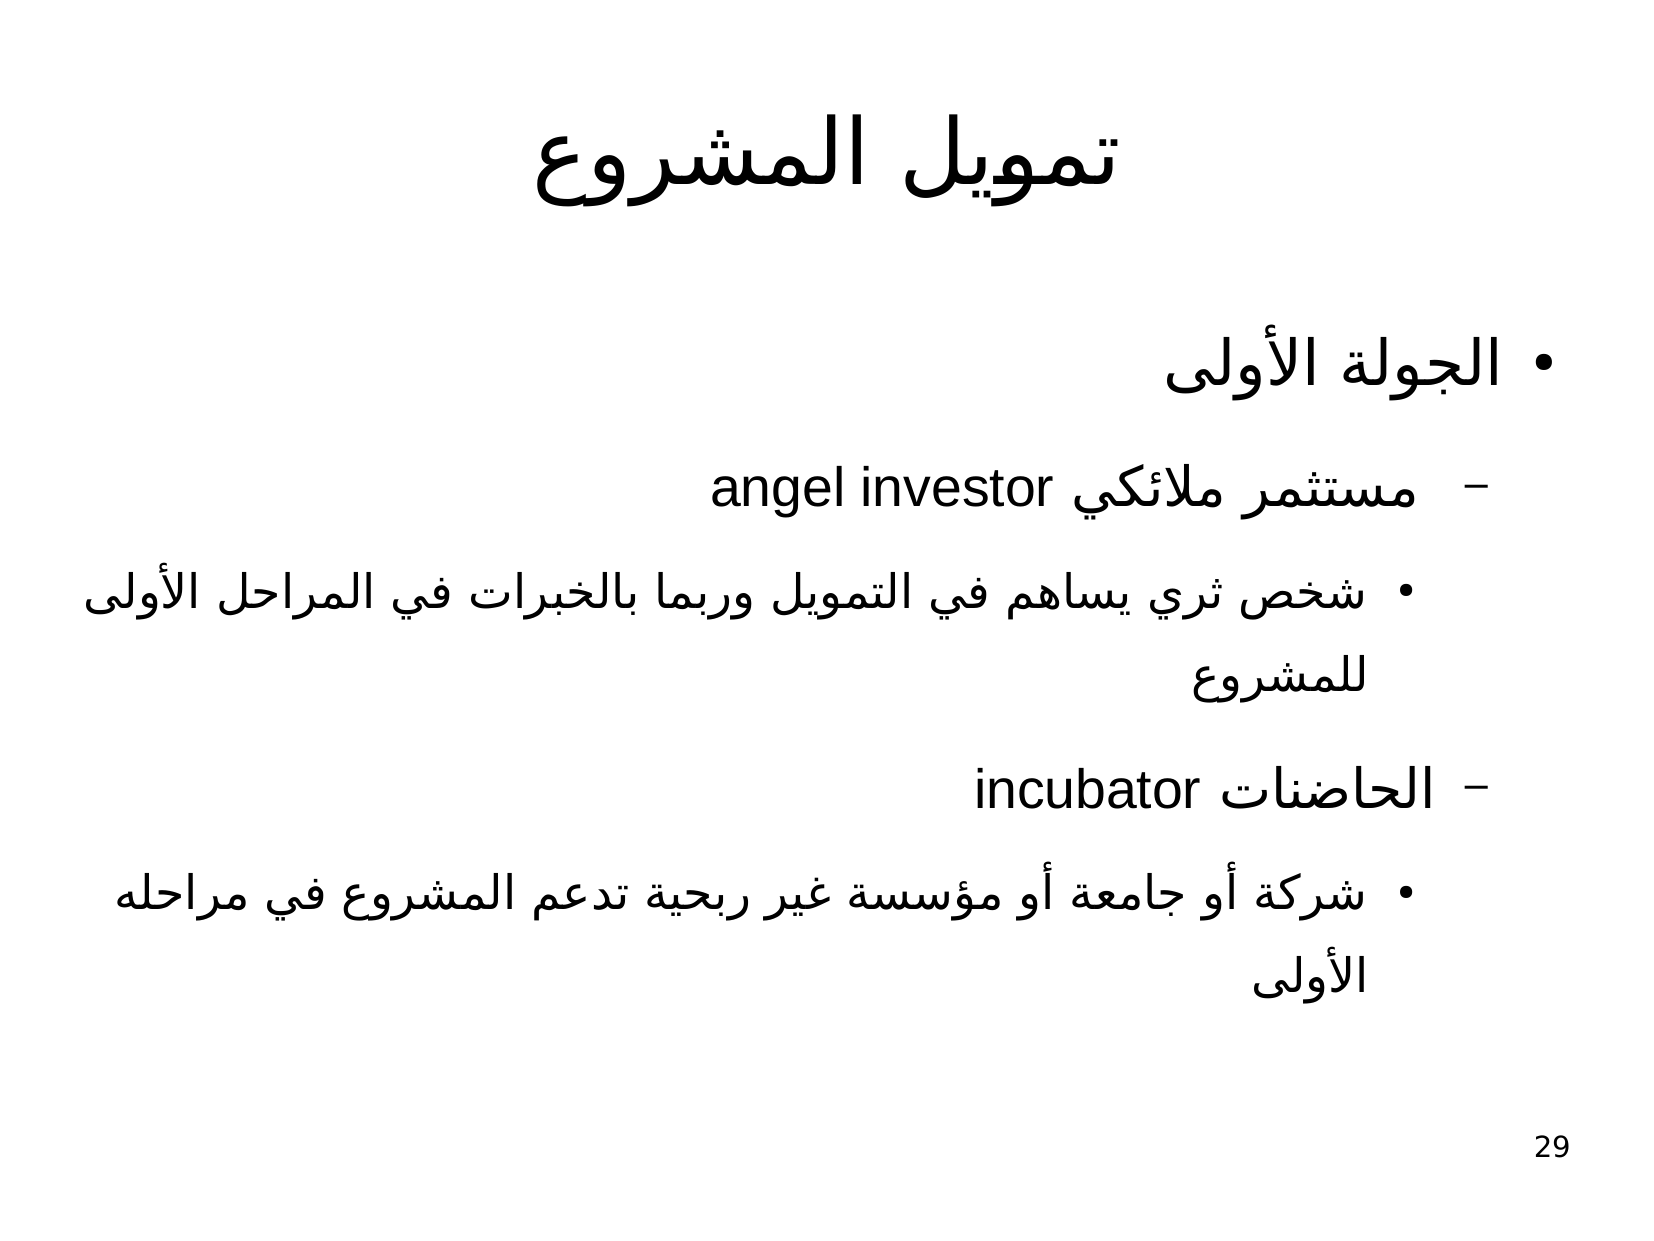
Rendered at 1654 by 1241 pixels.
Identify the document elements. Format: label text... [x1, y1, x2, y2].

title تمويل المشروع [82, 49, 1571, 257]
list الجولة الأولى مستثمر ملائكي angel investor شخص ثري يساهم في التمويل وربما بالخبرات في المراحل الأولى للمشروع الحاضنات incubator شركة أو جامعة أو مؤسسة غير ربحية تدعم المشروع في مراحله الأولى [82, 290, 1571, 1010]
